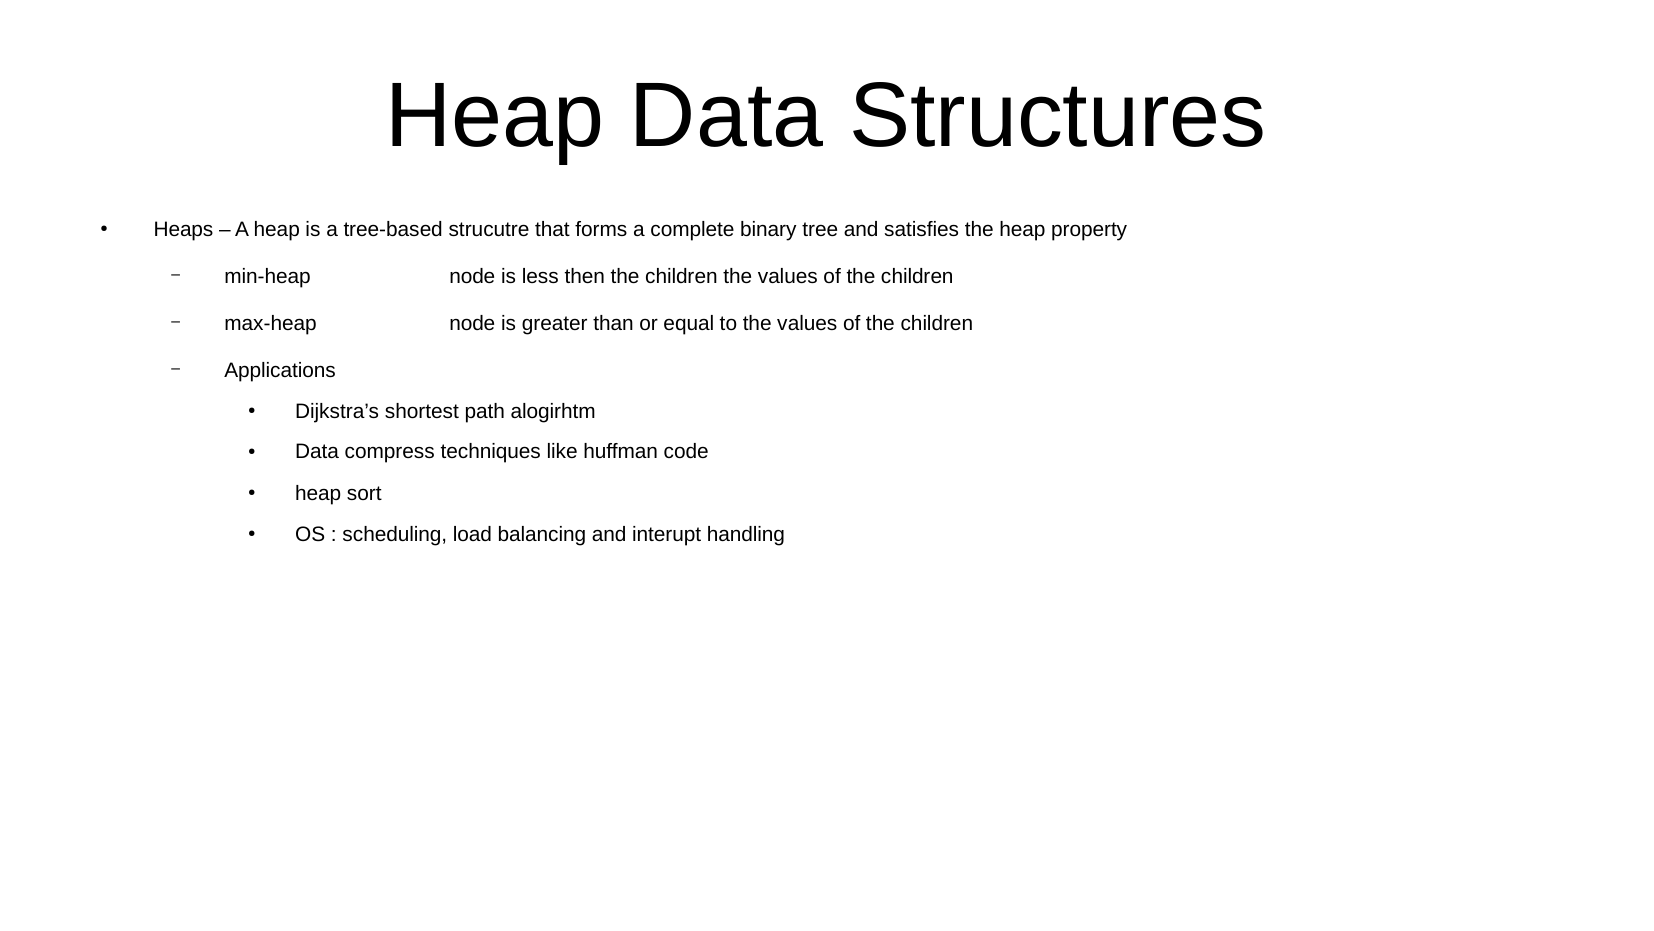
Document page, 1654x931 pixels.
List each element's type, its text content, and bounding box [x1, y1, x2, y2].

title Heap Data Structures [82, 37, 1571, 193]
list Heaps – A heap is a tree-based strucutre that forms a complete binary tree and satisfies the heap property min-heap node is less then the children the values of the children max-heap node is greater than or equal to the values of the children Applications Dijkstra’s shortest path alogirhtm Data compress techniques like huffman code heap sort OS : scheduling, load balancing and interupt handling [82, 217, 1636, 916]
